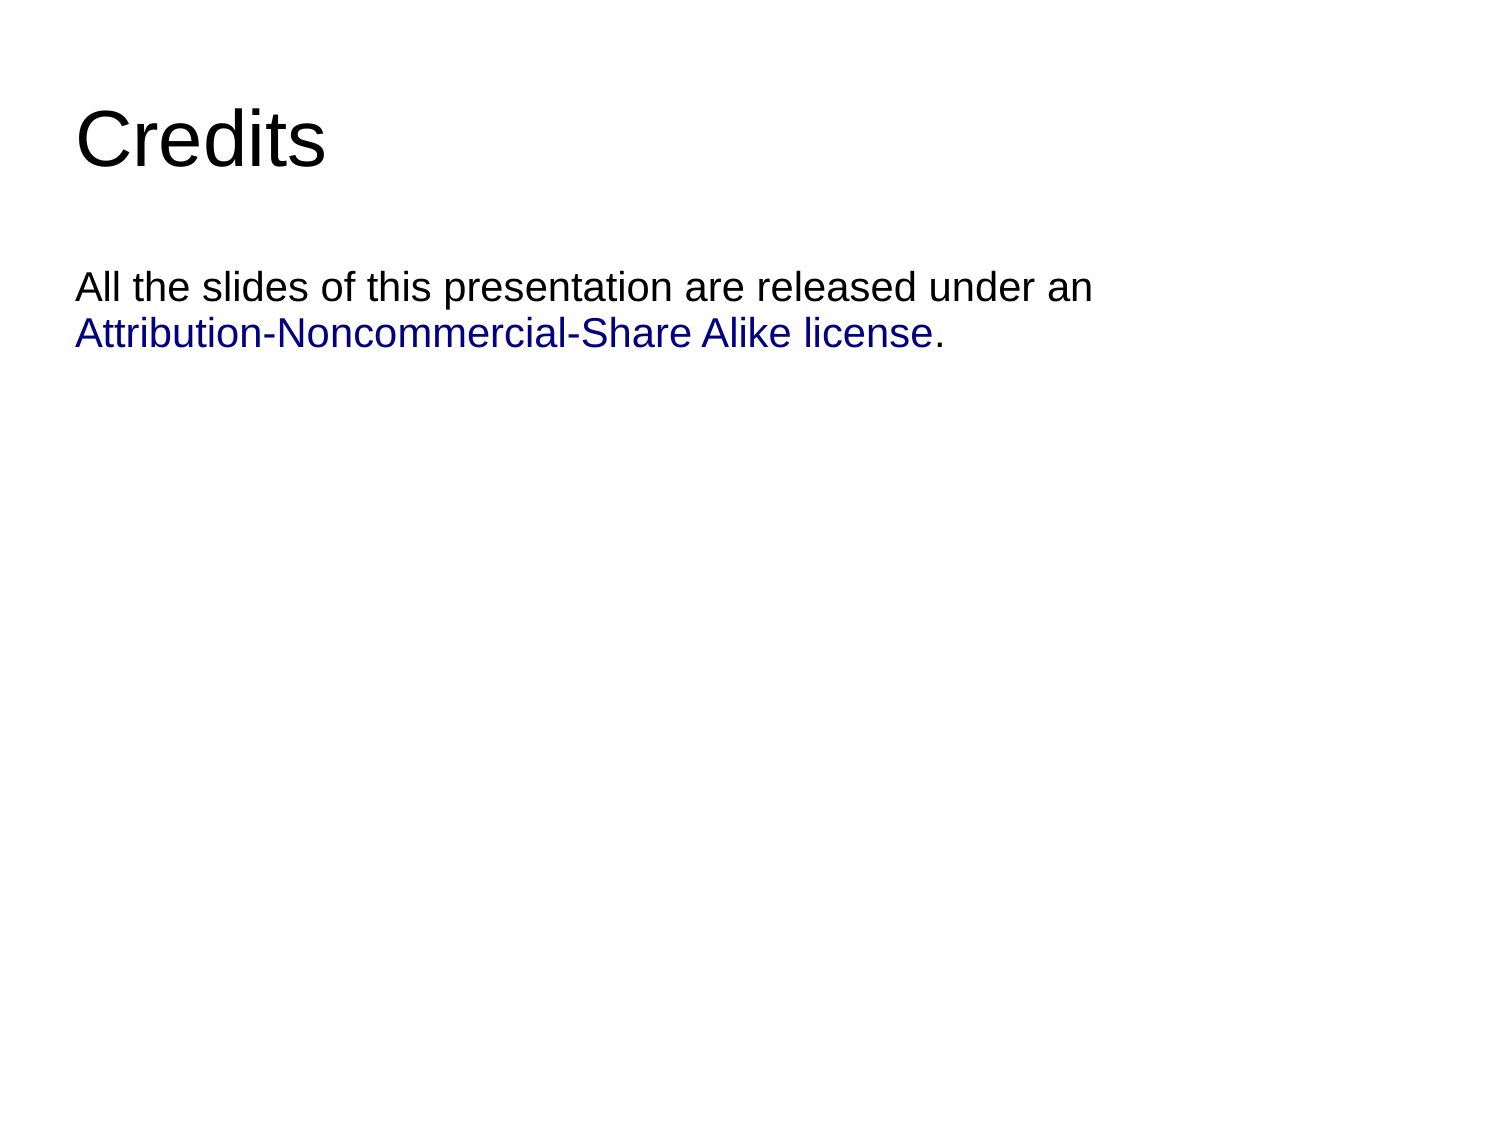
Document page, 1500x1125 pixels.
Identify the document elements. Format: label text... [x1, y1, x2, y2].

title Credits [75, 44, 1425, 233]
list All the slides of this presentation are released under an Attribution-Noncommercial-Share Alike license. [75, 263, 1425, 916]
